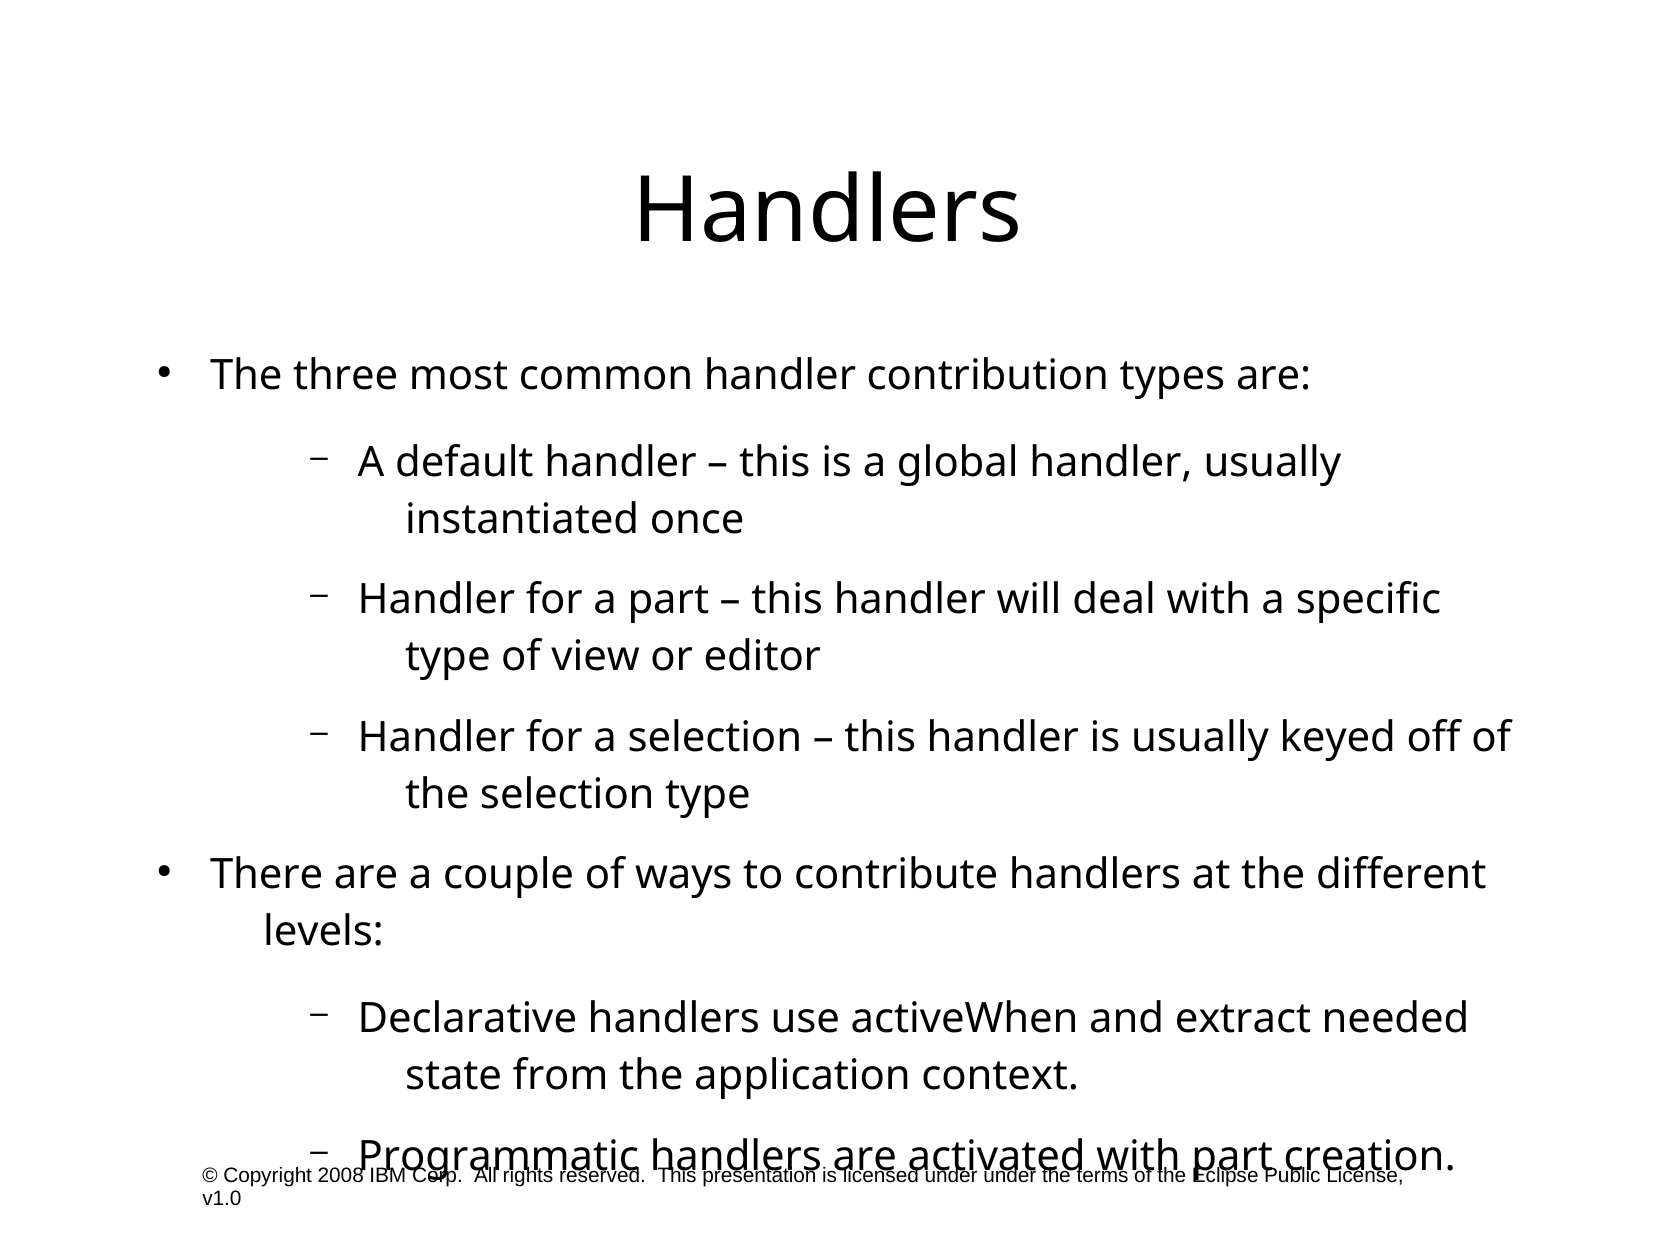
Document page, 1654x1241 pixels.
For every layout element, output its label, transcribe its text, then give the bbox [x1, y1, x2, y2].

list The three most common handler contribution types are: A default handler – this is a global handler, usually instantiated once Handler for a part – this handler will deal with a specific type of view or editor Handler for a selection – this handler is usually keyed off of the selection type There are a couple of ways to contribute handlers at the different levels: Declarative handlers use activeWhen and extract needed state from the application context. Programmatic handlers are activated with part creation. [121, 344, 1534, 1129]
title Handlers [121, 102, 1534, 311]
